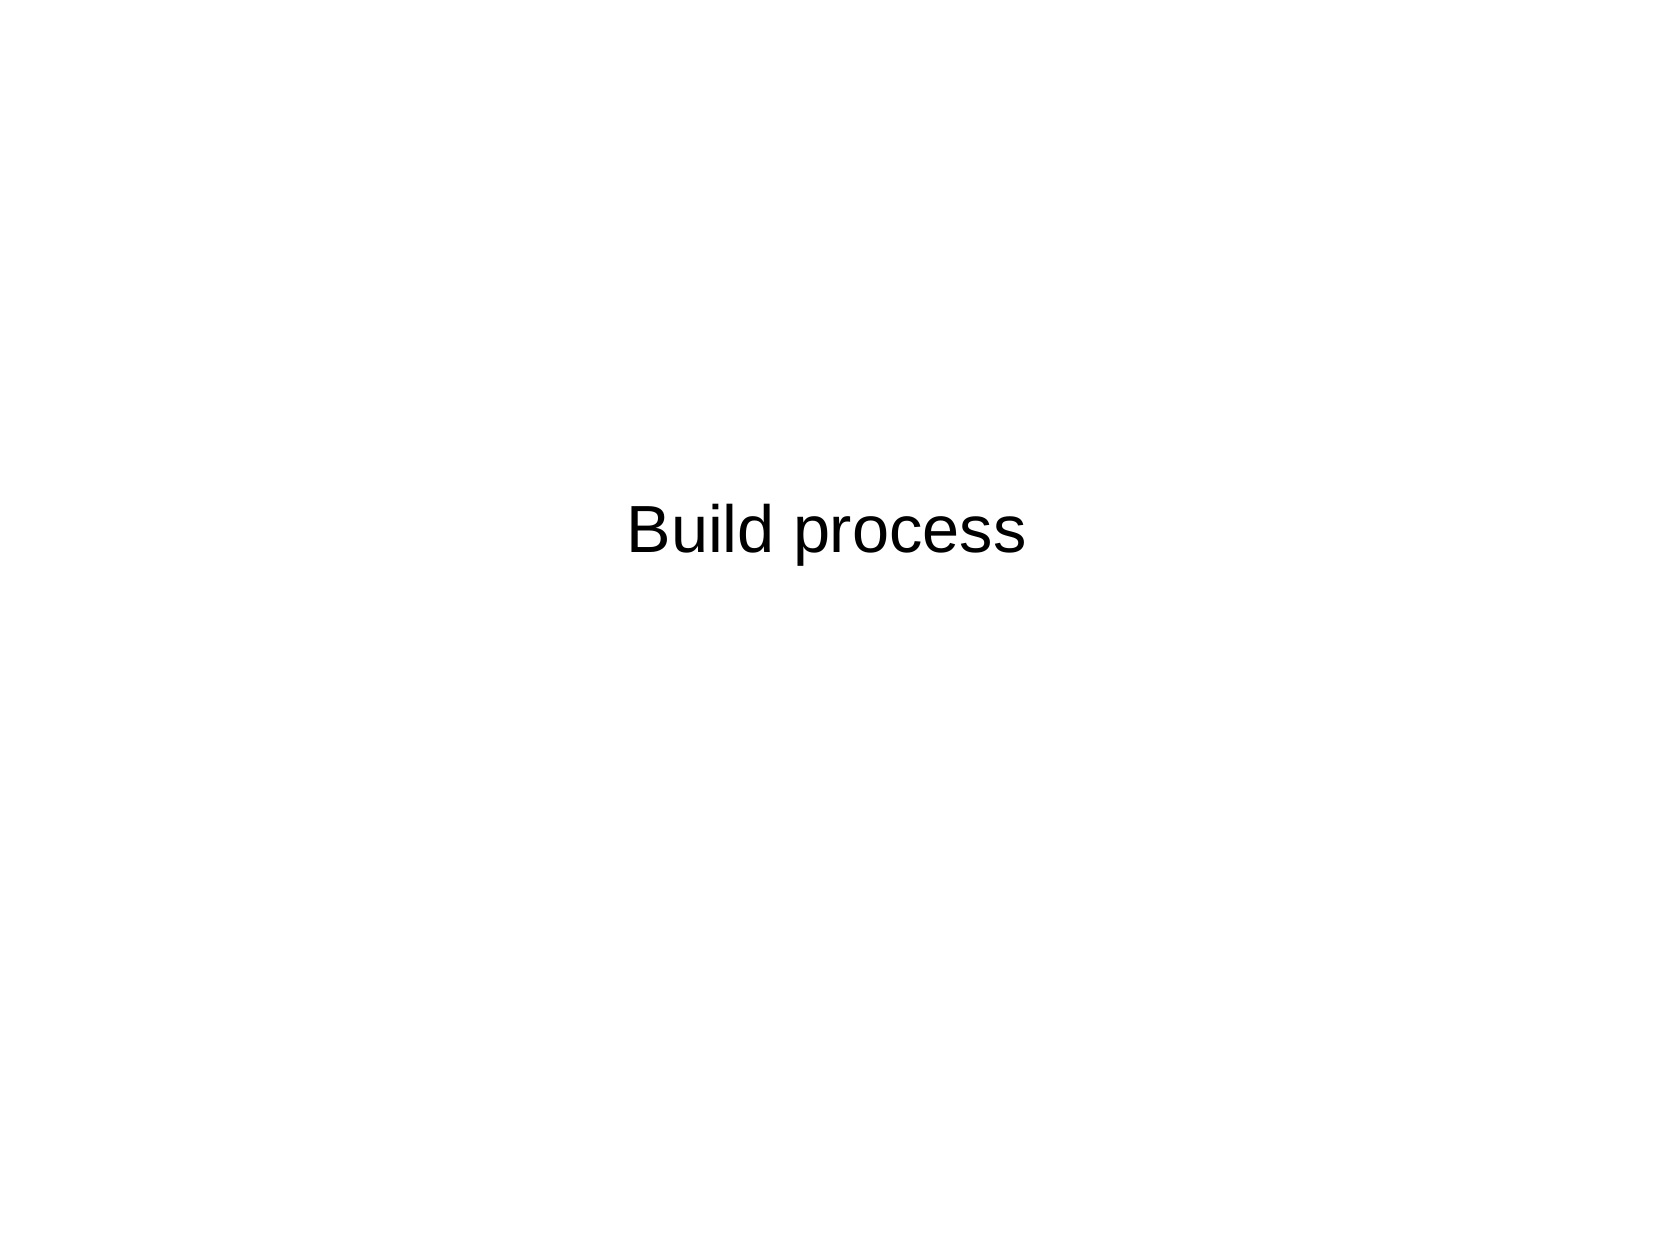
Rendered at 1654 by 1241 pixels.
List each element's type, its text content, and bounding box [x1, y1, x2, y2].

subtitle Build process [82, 49, 1571, 1010]
